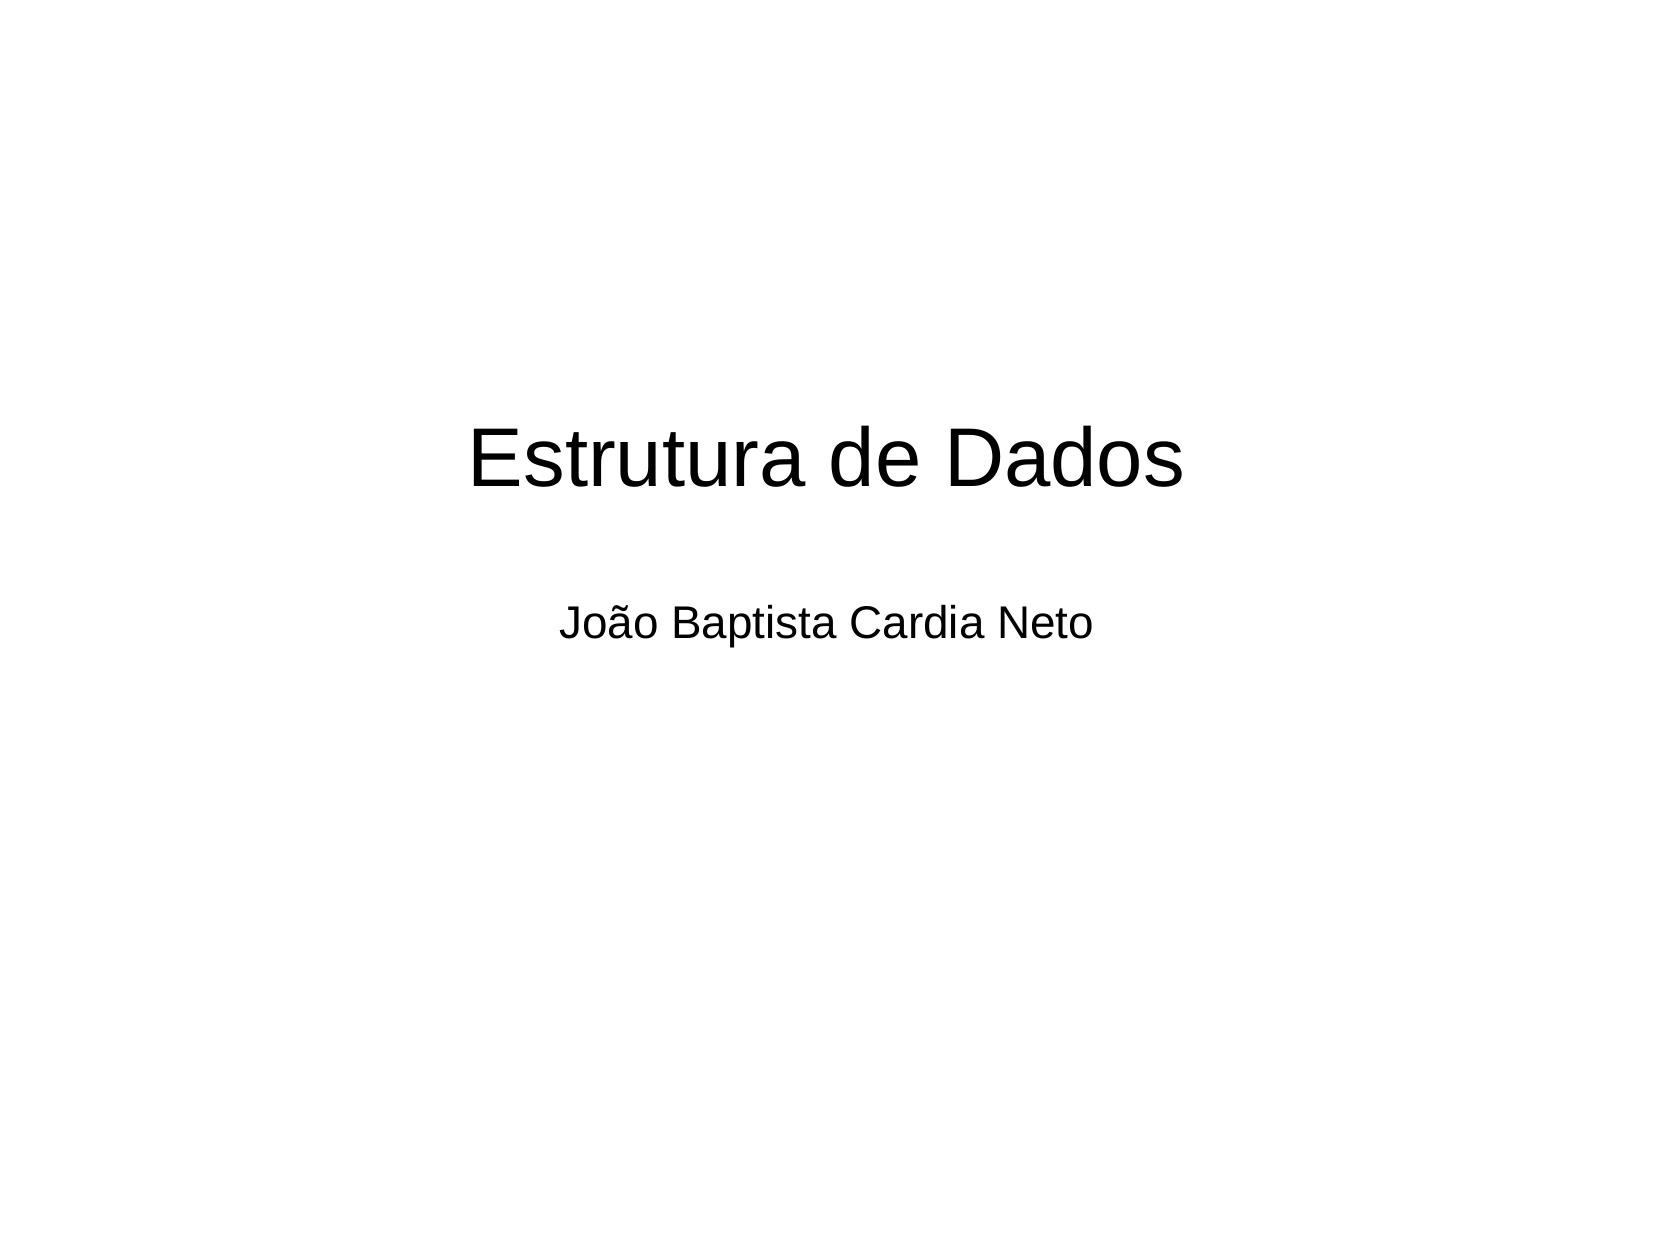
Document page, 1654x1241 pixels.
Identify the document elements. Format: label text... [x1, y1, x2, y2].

subtitle Estrutura de Dados João Baptista Cardia Neto [82, 49, 1571, 1010]
